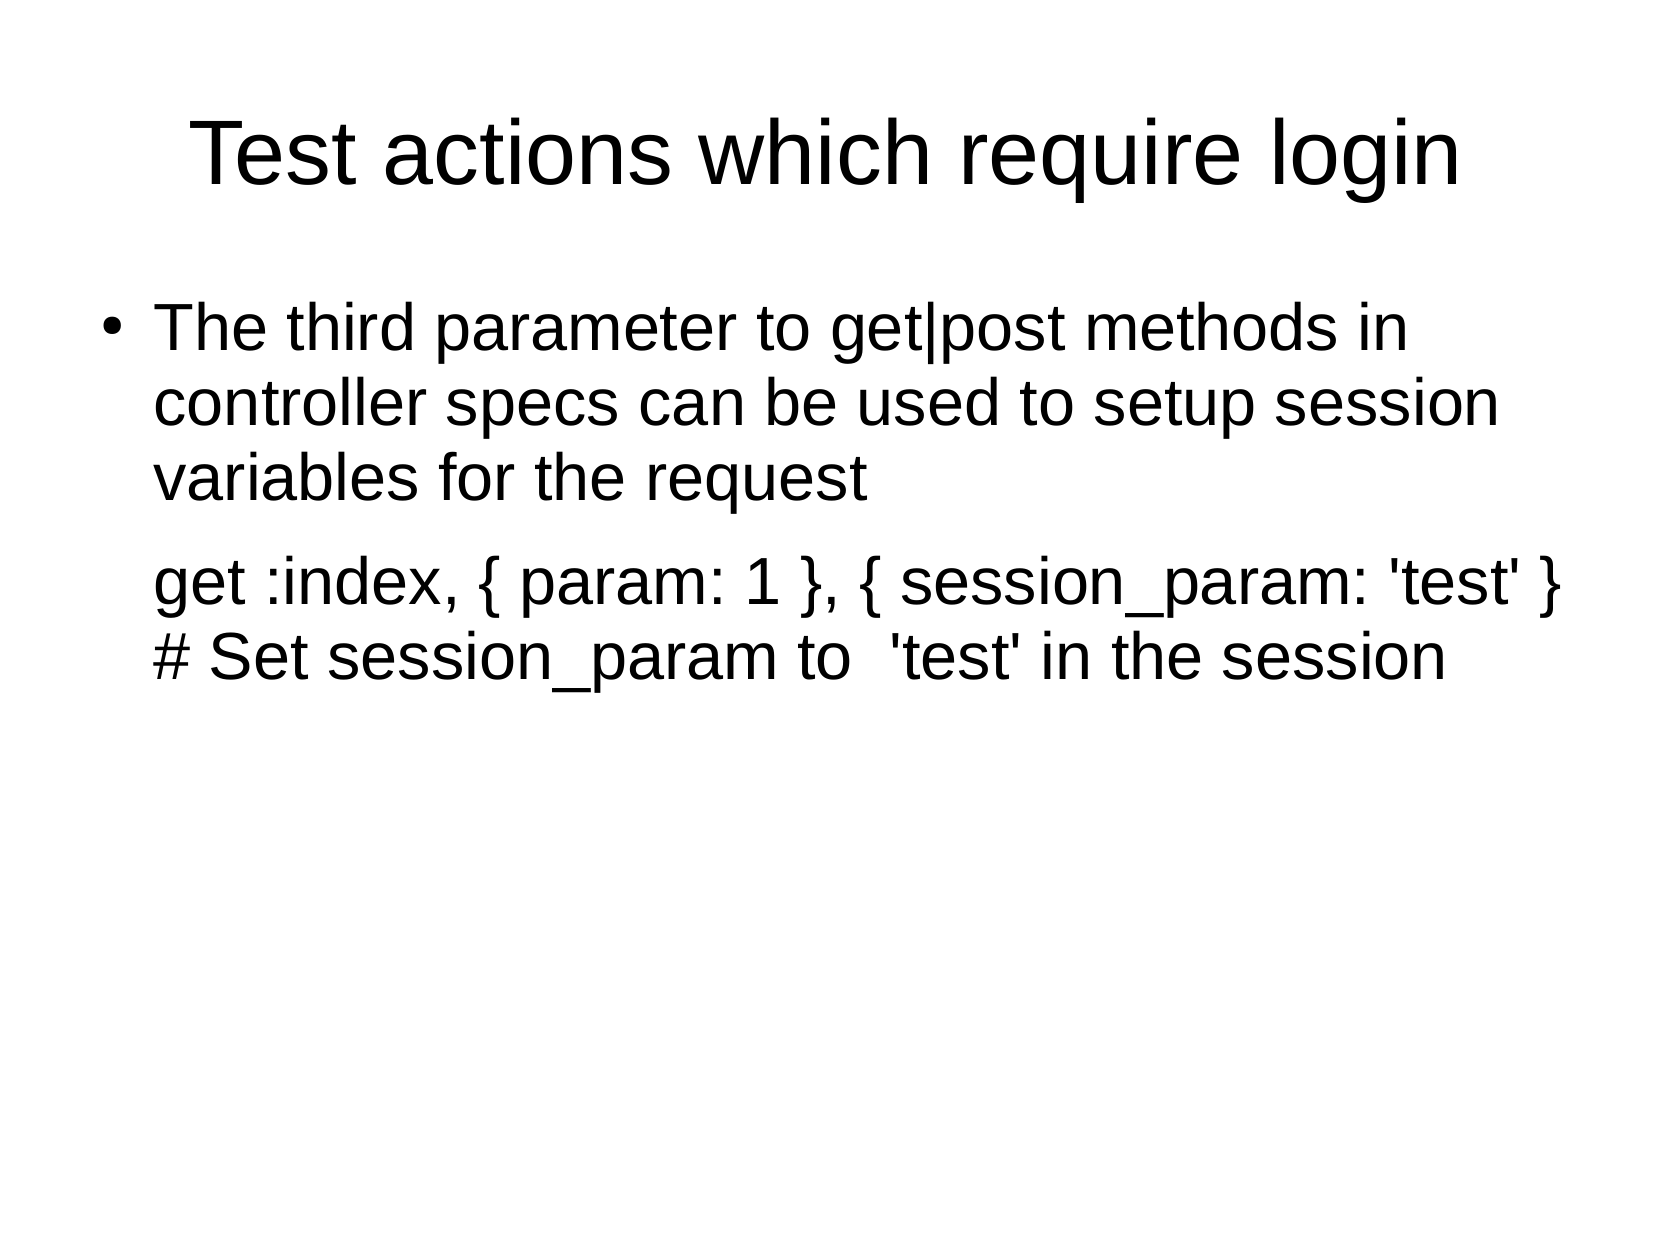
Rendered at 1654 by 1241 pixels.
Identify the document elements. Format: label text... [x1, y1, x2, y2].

list The third parameter to get|post methods in controller specs can be used to setup session variables for the request get :index, { param: 1 }, { session_param: 'test' } # Set session_param to 'test' in the session [82, 290, 1571, 1010]
title Test actions which require login [82, 49, 1571, 257]
